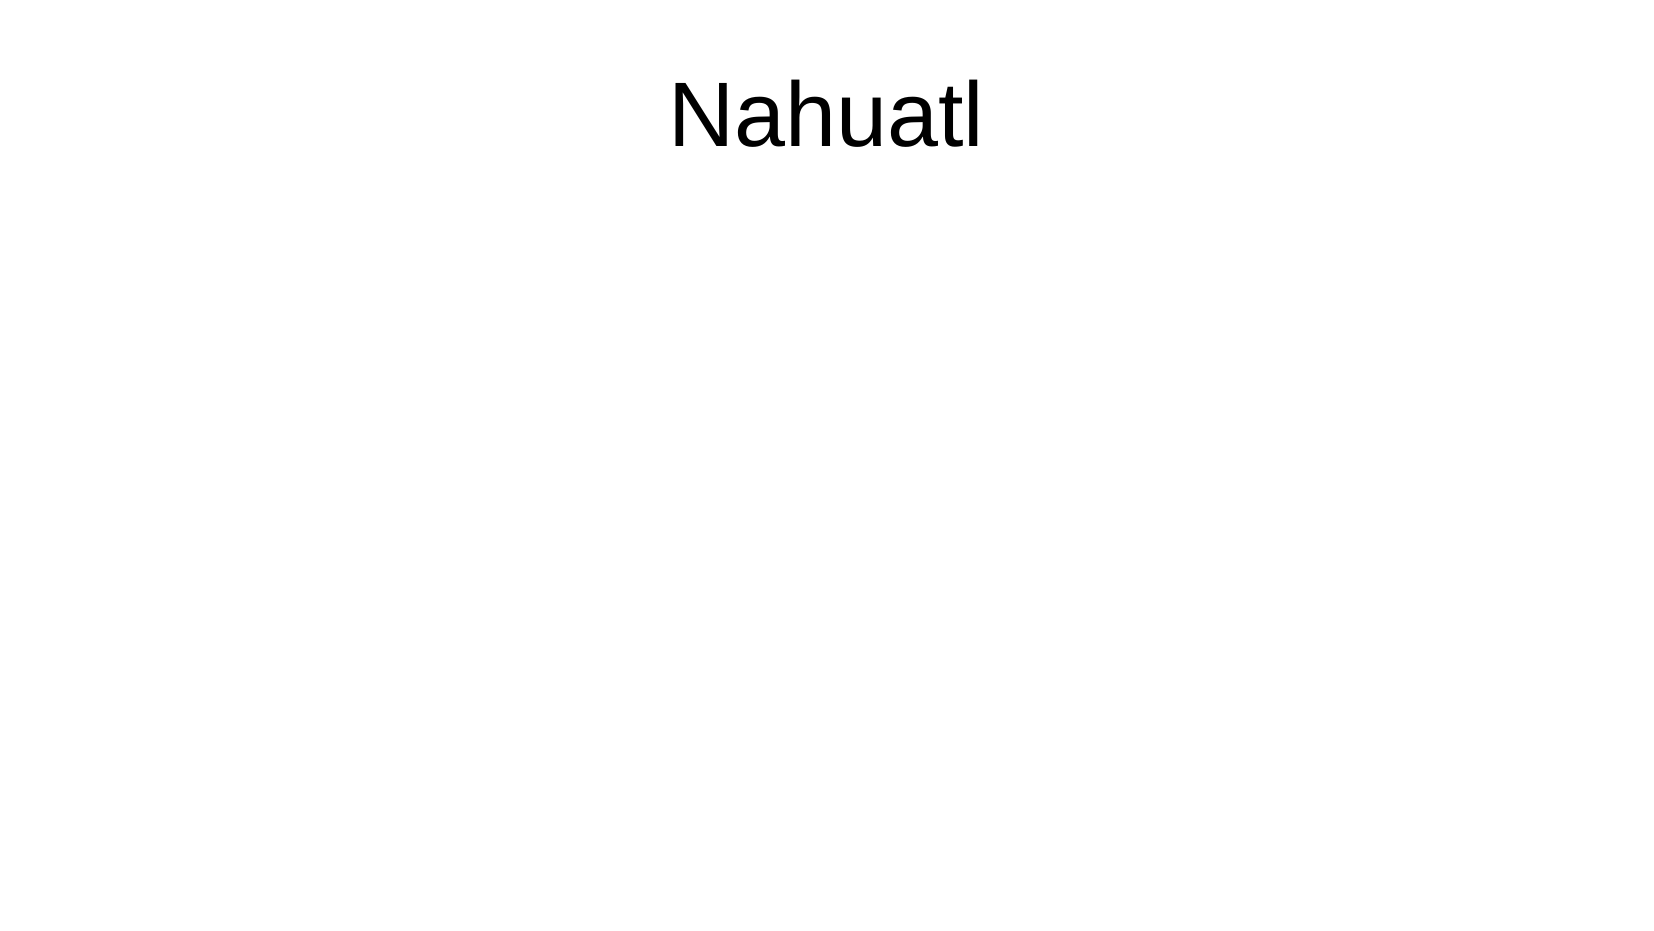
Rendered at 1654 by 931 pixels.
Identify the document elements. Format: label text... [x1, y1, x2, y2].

title Nahuatl [82, 37, 1571, 193]
